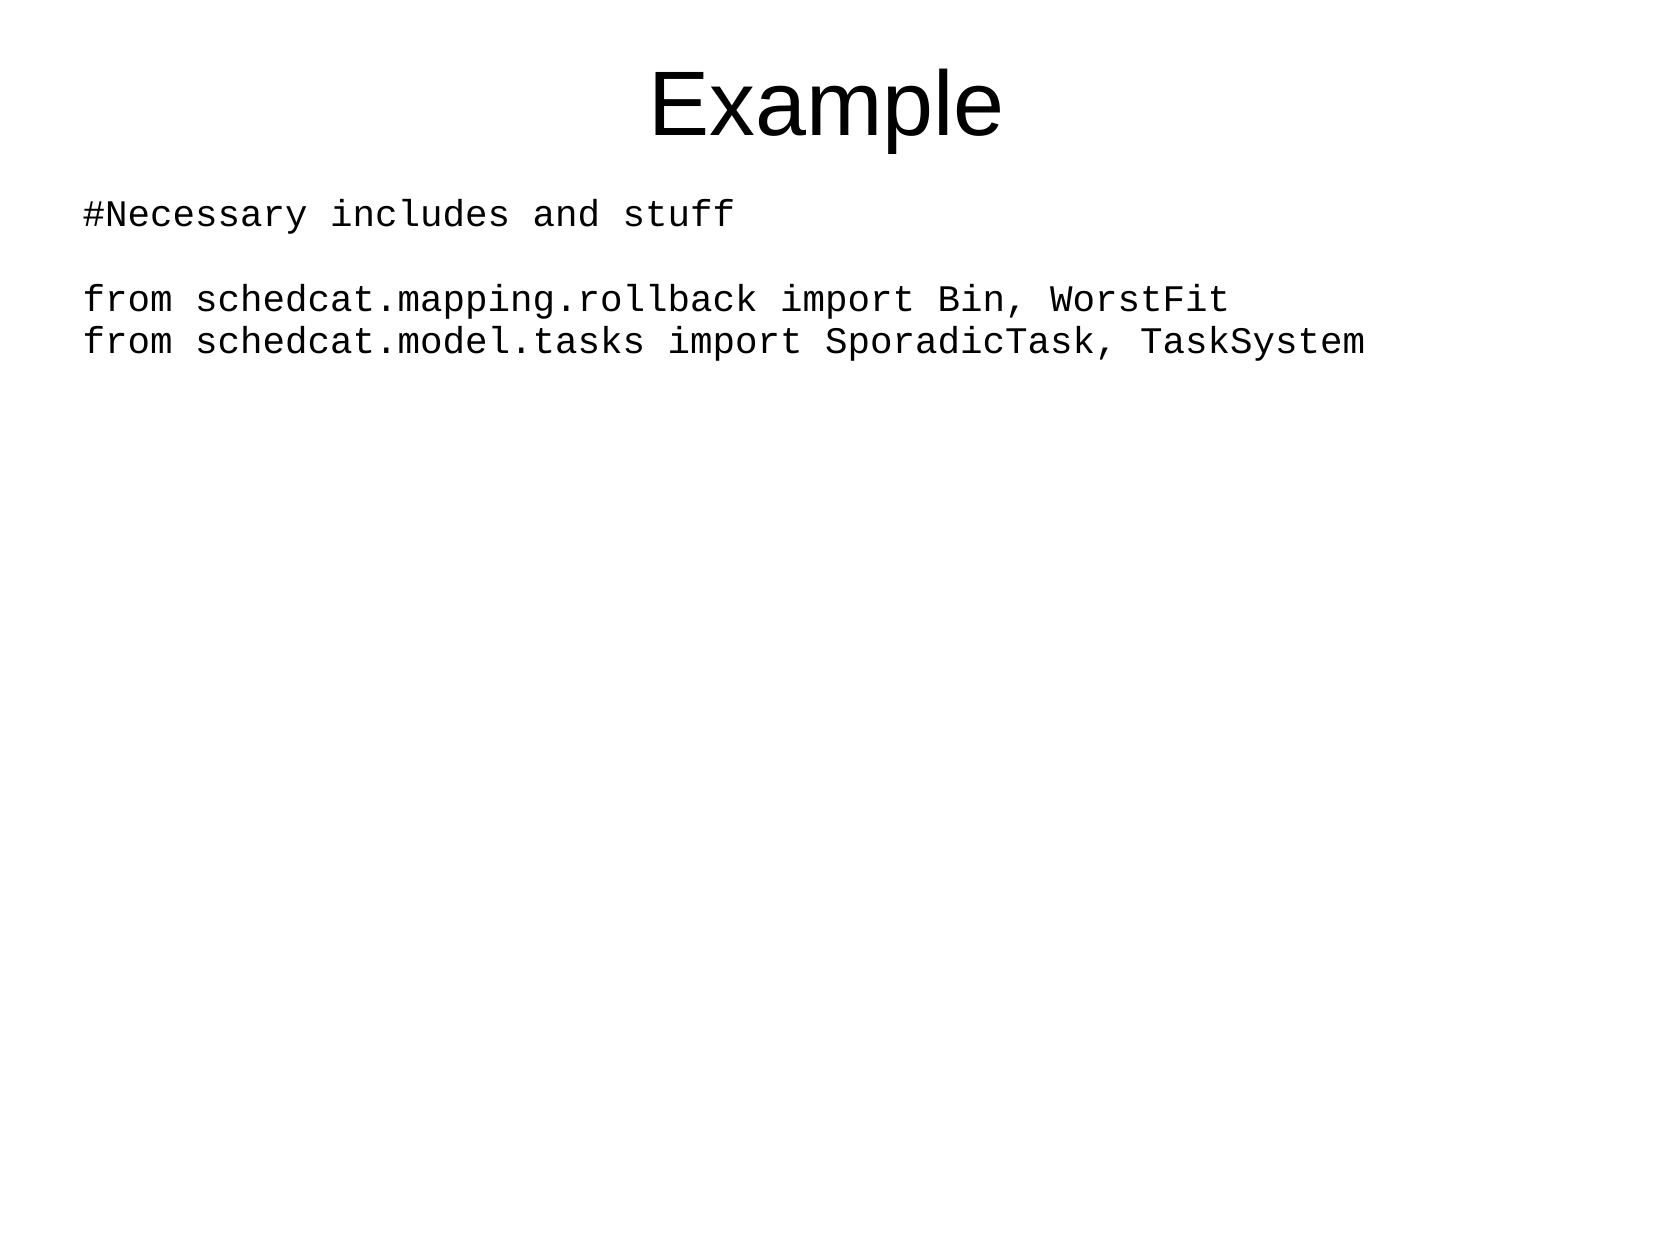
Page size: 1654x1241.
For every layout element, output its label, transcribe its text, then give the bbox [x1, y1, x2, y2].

list #Necessary includes and stuff from schedcat.mapping.rollback import Bin, WorstFit from schedcat.model.tasks import SporadicTask, TaskSystem [82, 195, 1571, 1156]
title Example [82, 0, 1571, 195]
